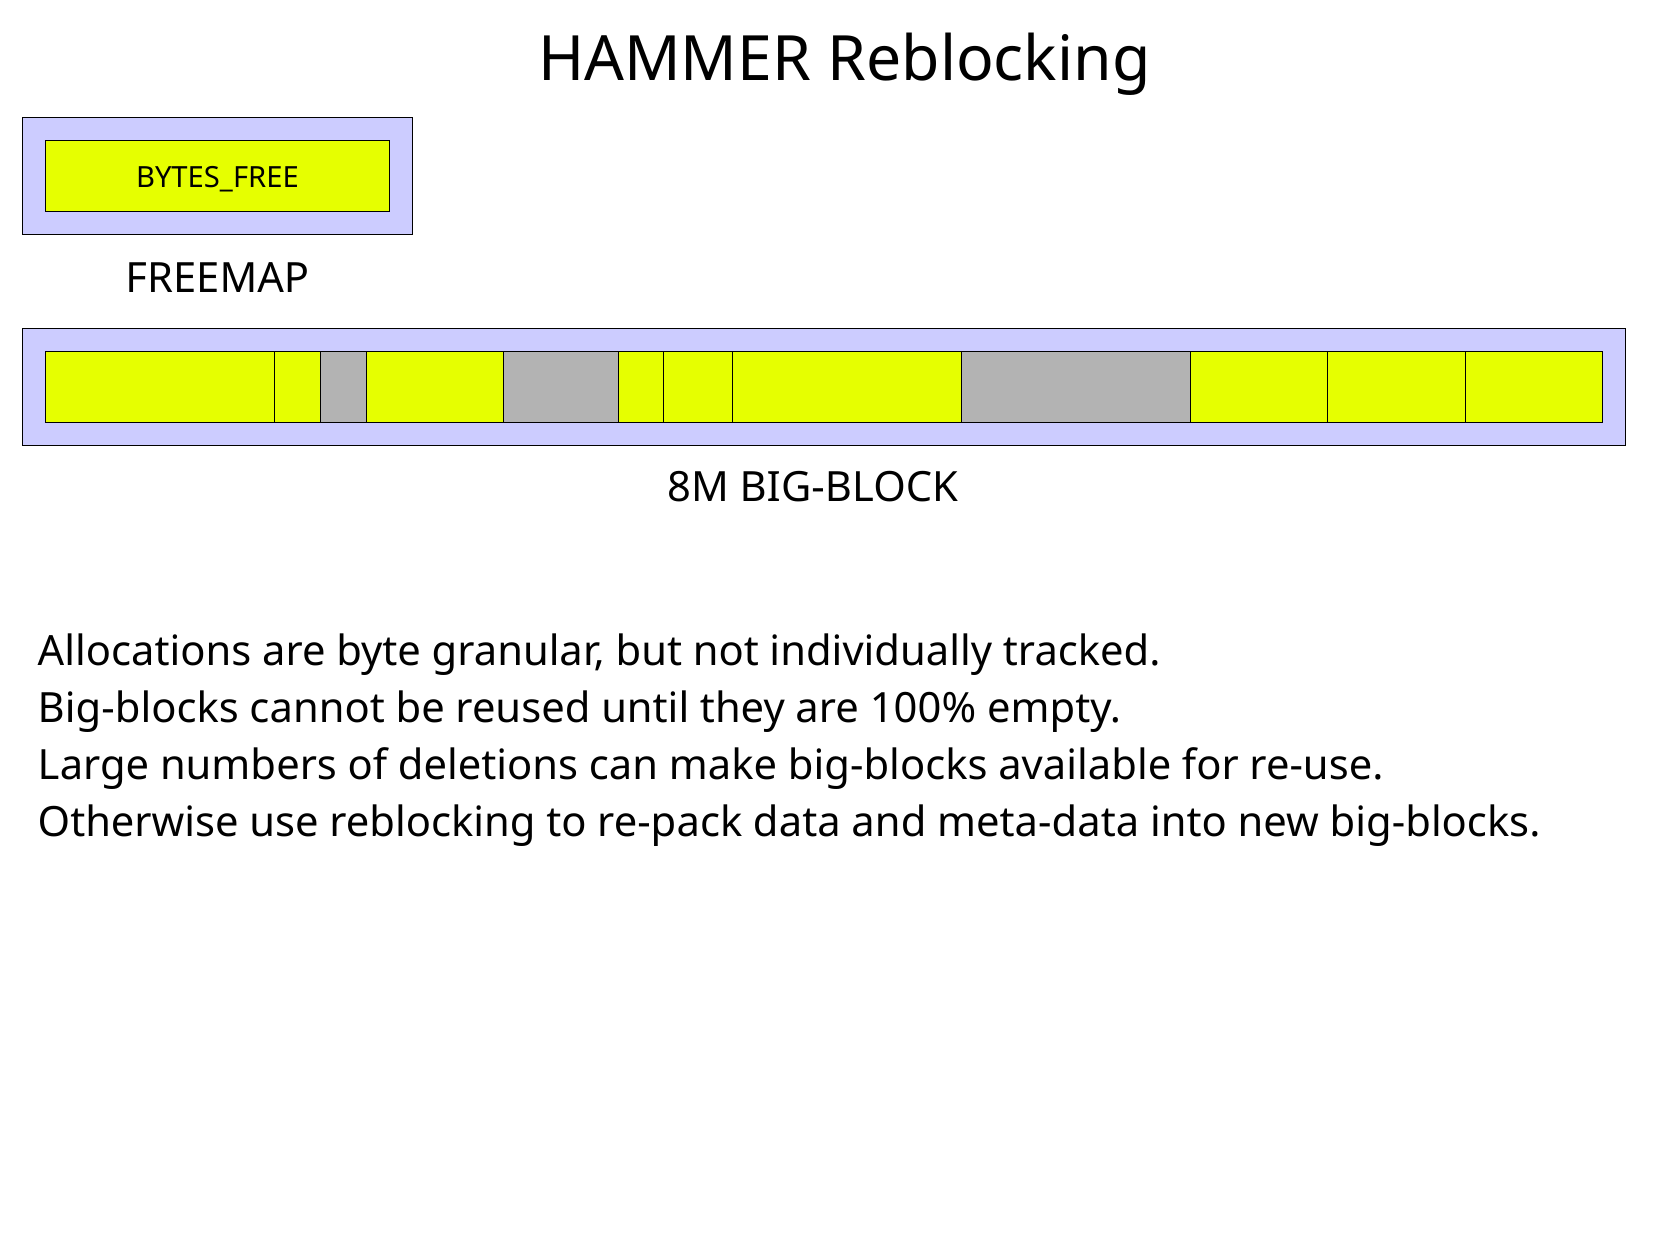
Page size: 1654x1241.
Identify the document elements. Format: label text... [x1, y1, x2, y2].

text_box 8M BIG-BLOCK [531, 447, 1094, 524]
text_box FREEMAP [4, 237, 431, 315]
text_box BYTES_FREE [45, 140, 390, 212]
text_box [22, 117, 413, 235]
text_box HAMMER Reblocking [114, 9, 1575, 104]
text_box Allocations are byte granular, but not individually tracked. Big-blocks cannot be reused until they are 100% empty. Large numbers of deletions can make big-blocks available for re-use. Otherwise use reblocking to re-pack data and meta-data into new big-blocks. [22, 612, 1648, 863]
text_box [22, 328, 1626, 446]
